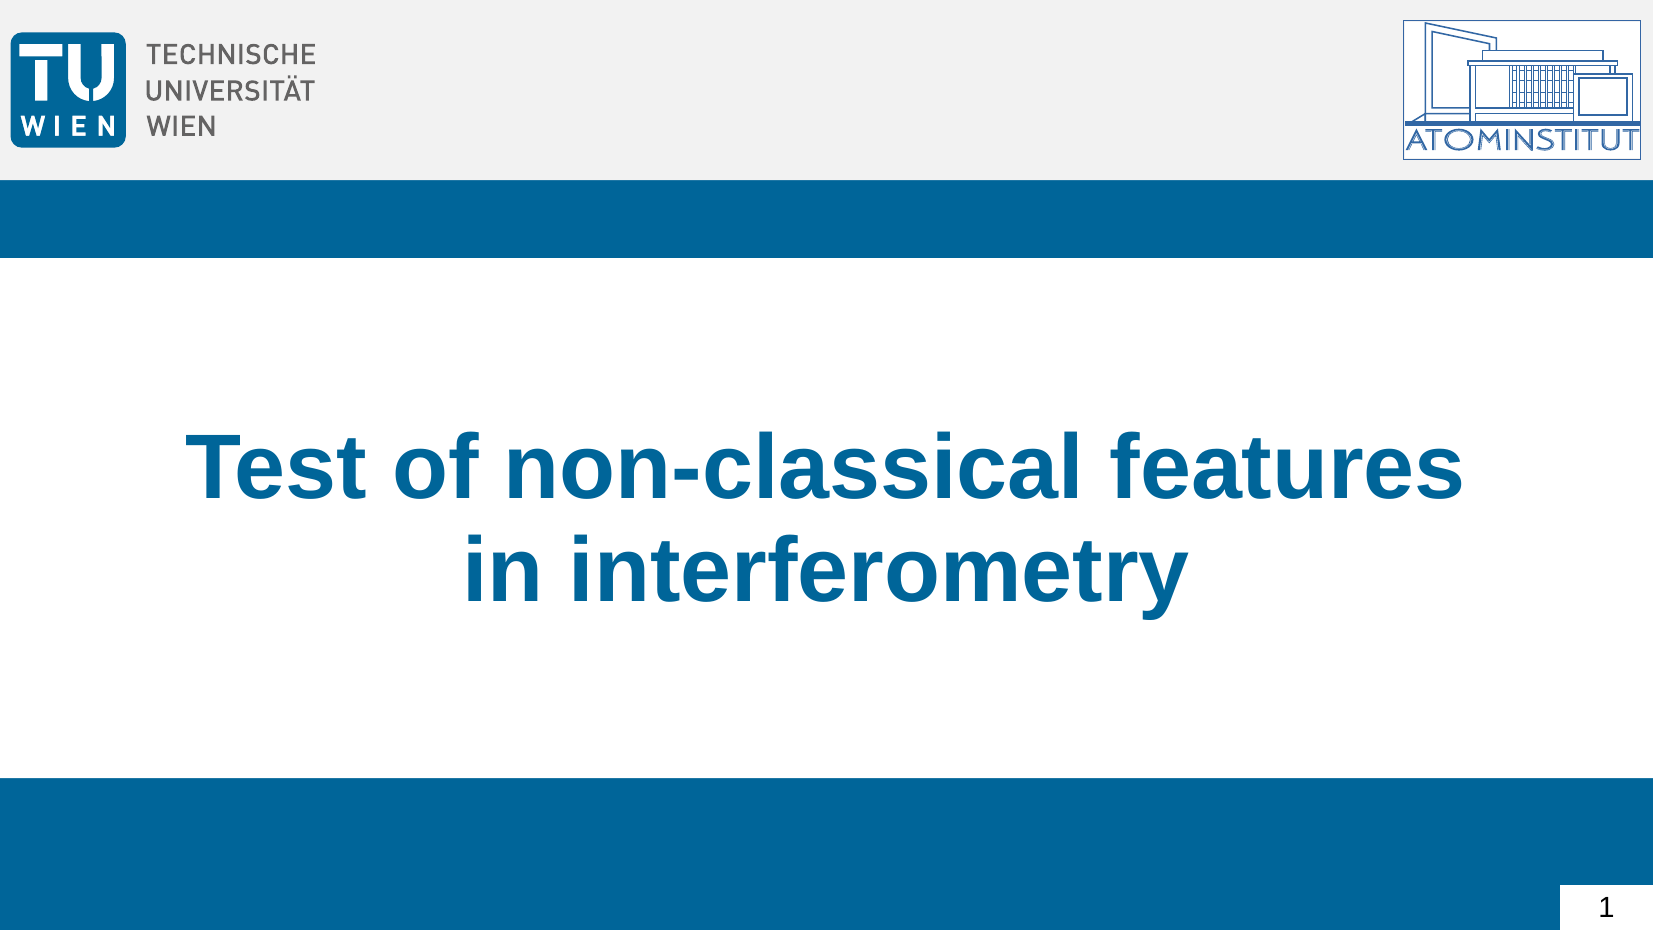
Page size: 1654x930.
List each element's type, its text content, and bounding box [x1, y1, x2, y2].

title Test of non-classical features in interferometry [0, 258, 1653, 779]
